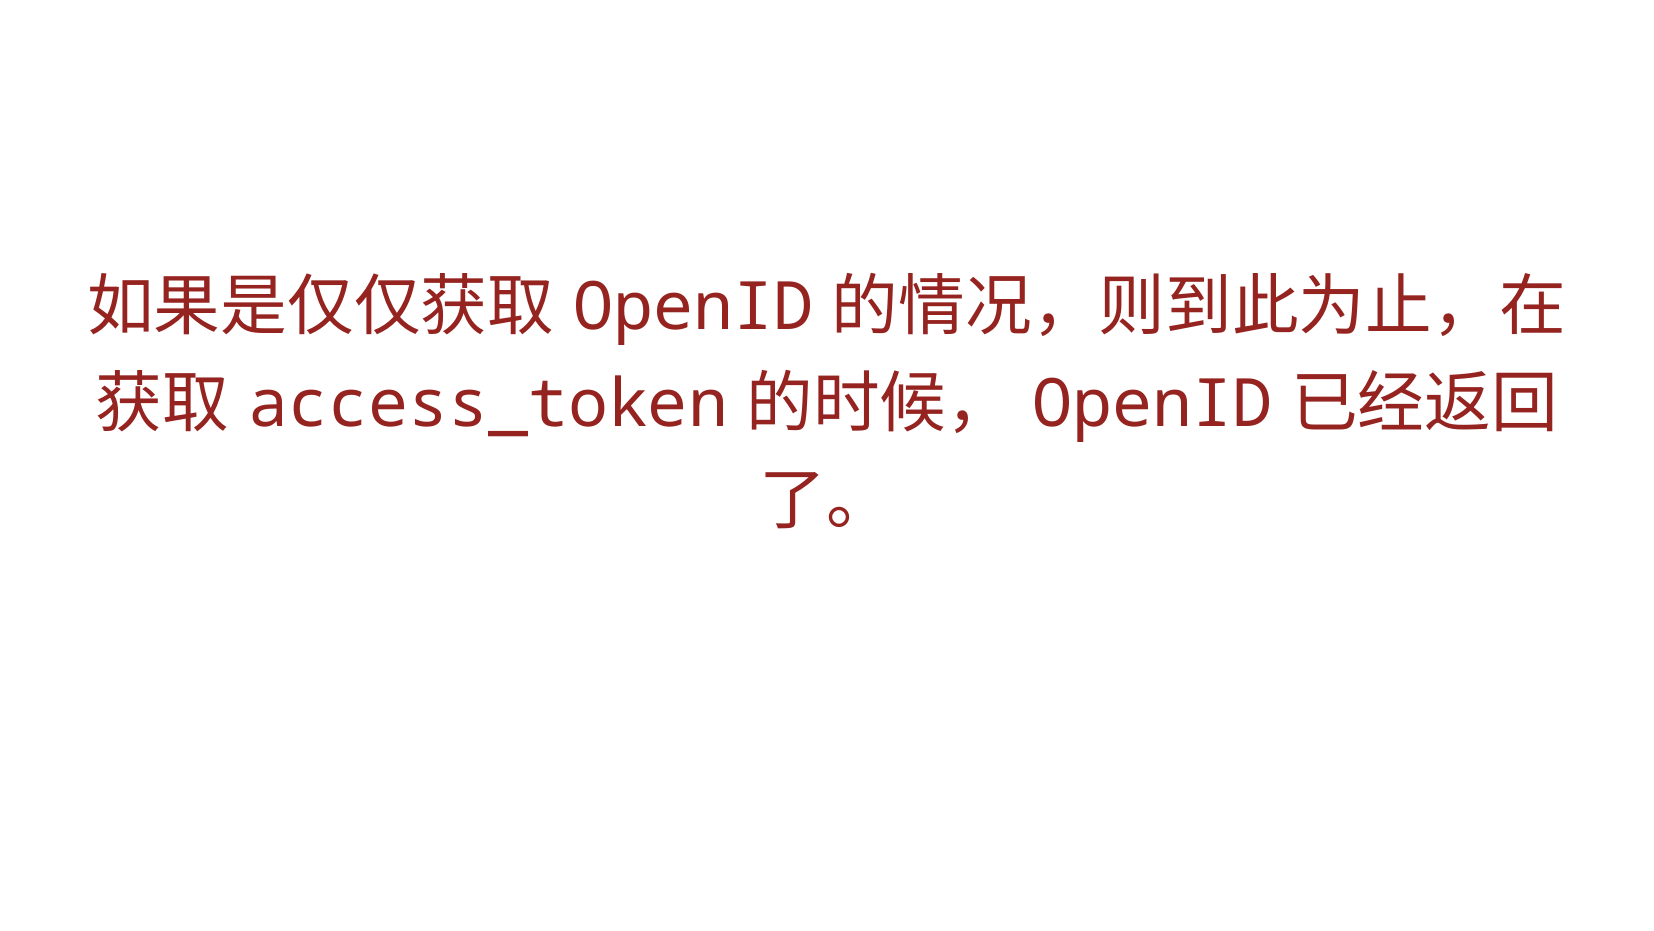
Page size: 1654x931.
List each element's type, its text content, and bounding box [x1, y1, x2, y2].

text_box 如果是仅仅获取OpenID的情况，则到此为止，在获取access_token的时候，OpenID已经返回了。 [82, 37, 1571, 757]
